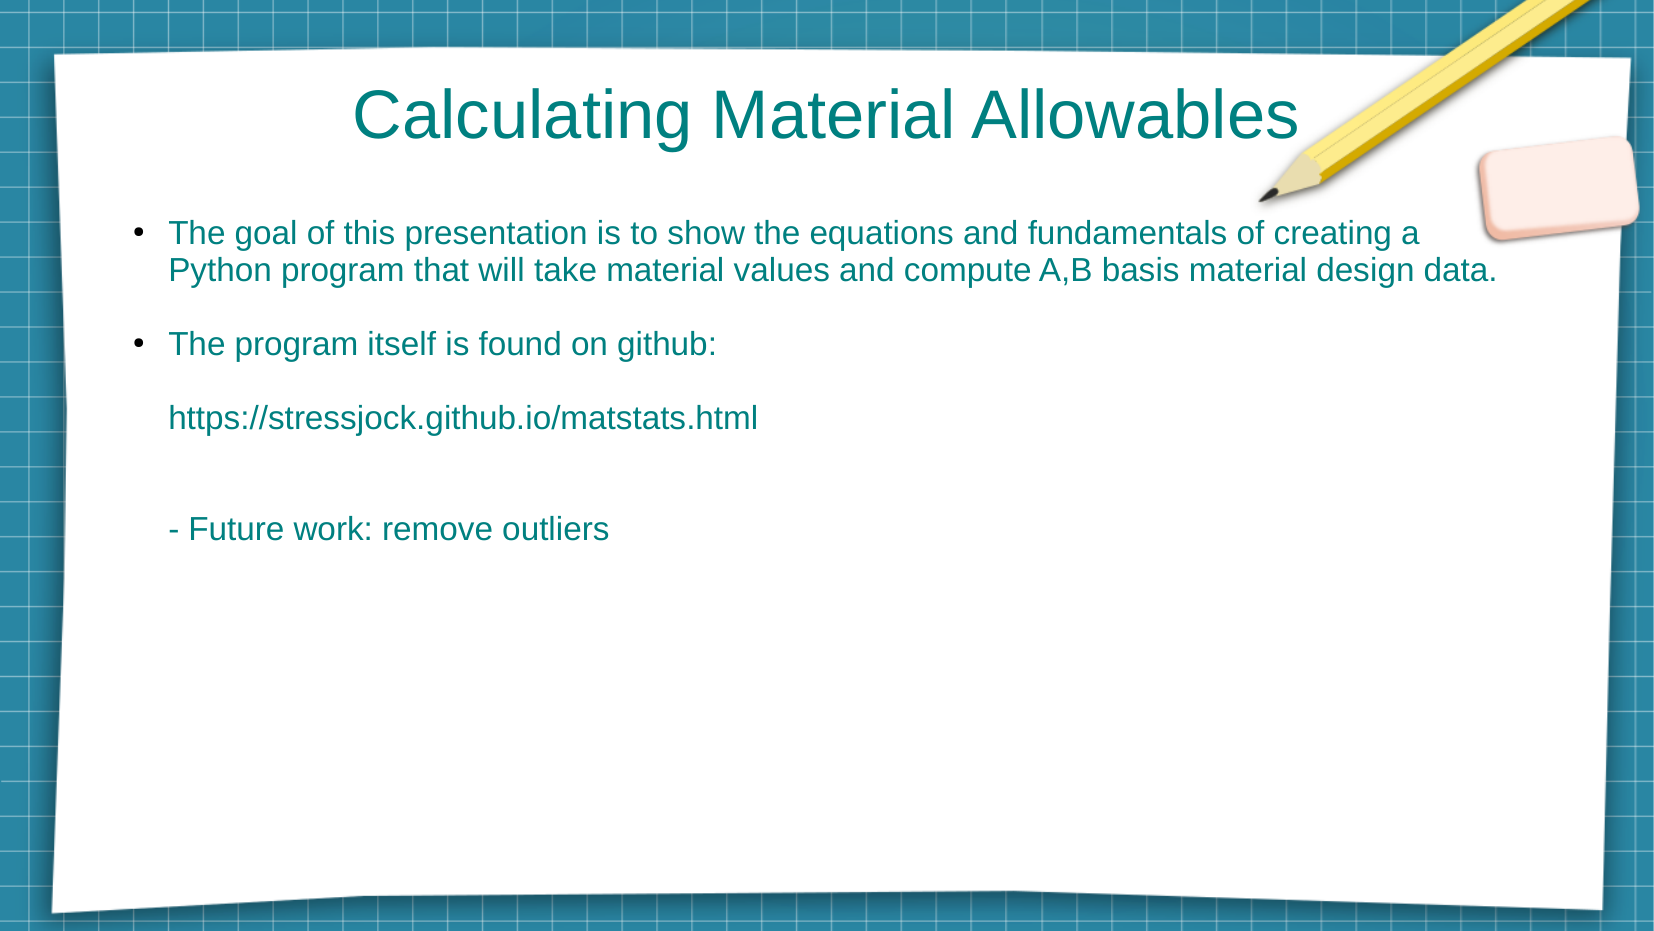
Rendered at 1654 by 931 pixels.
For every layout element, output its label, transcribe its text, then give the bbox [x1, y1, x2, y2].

text_box The goal of this presentation is to show the equations and fundamentals of creating a Python program that will take material values and compute A,B basis material design data. The program itself is found on github: https://stressjock.github.io/matstats.html - Future work: remove outliers m [118, 206, 1536, 810]
picture [0, 0, 1654, 931]
title Calculating Material Allowables [82, 37, 1571, 193]
